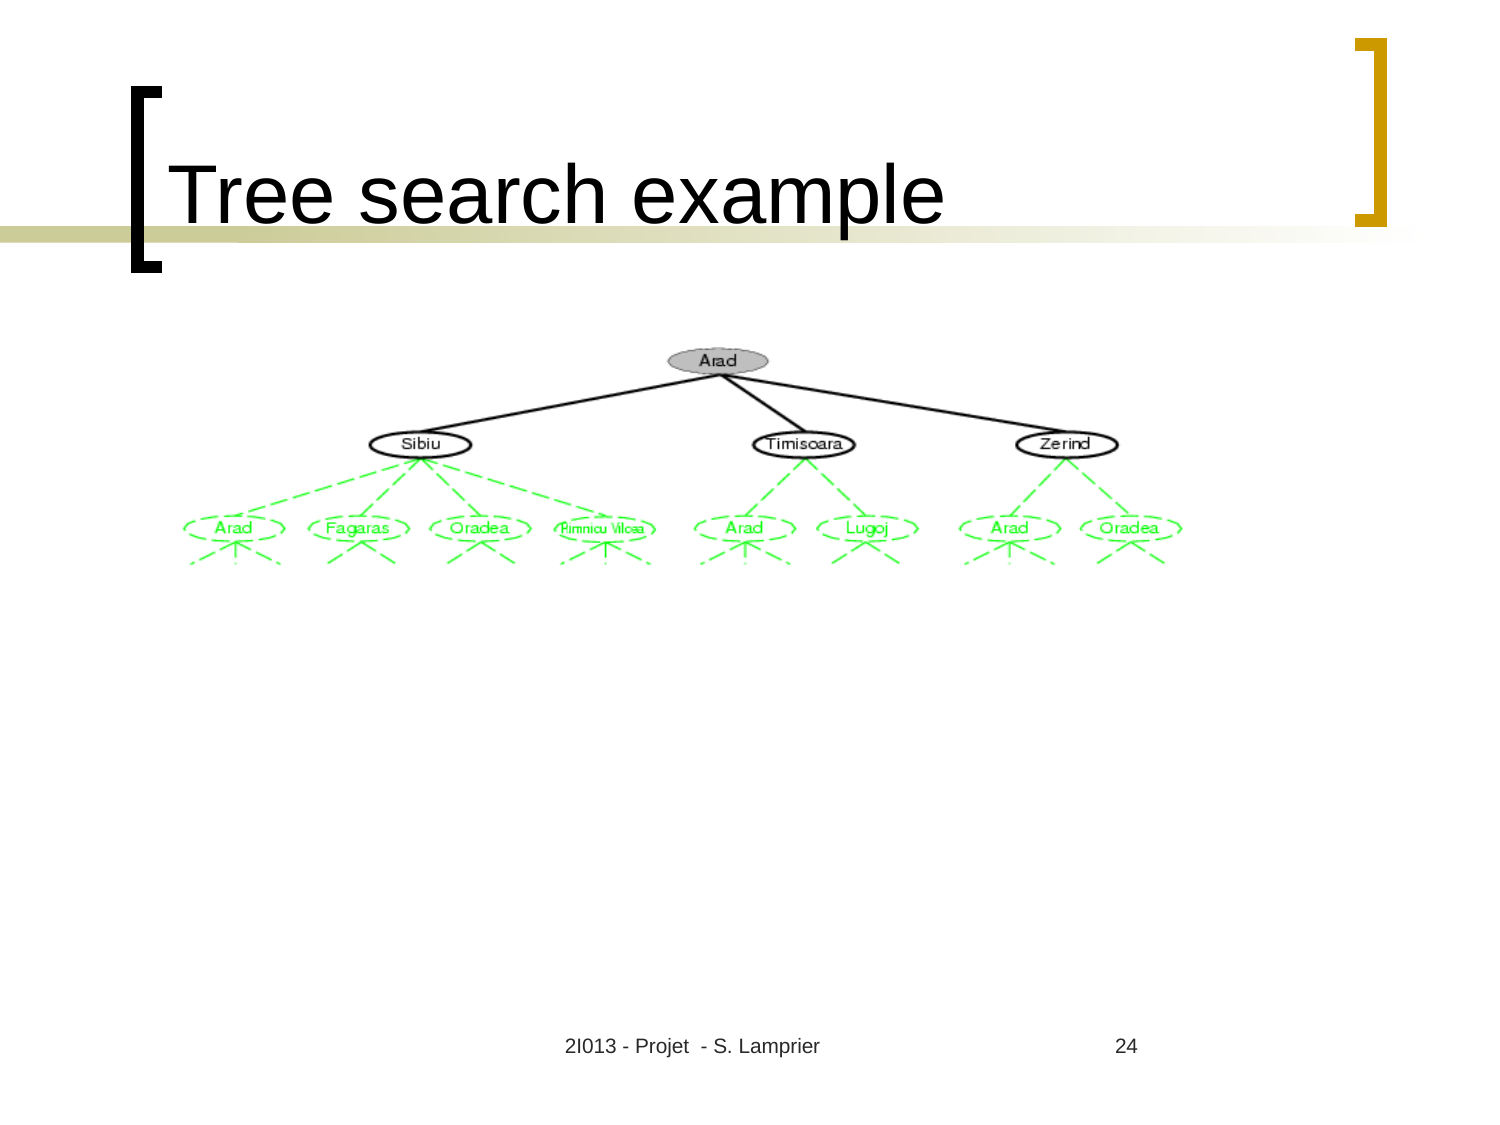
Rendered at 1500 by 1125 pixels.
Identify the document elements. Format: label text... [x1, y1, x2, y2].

footer 2I013 - Projet - S. Lamprier [549, 1025, 1025, 1100]
slide_number <numéro> [1100, 1025, 1413, 1100]
picture [173, 346, 1190, 600]
title Tree search example [152, 15, 1328, 248]
